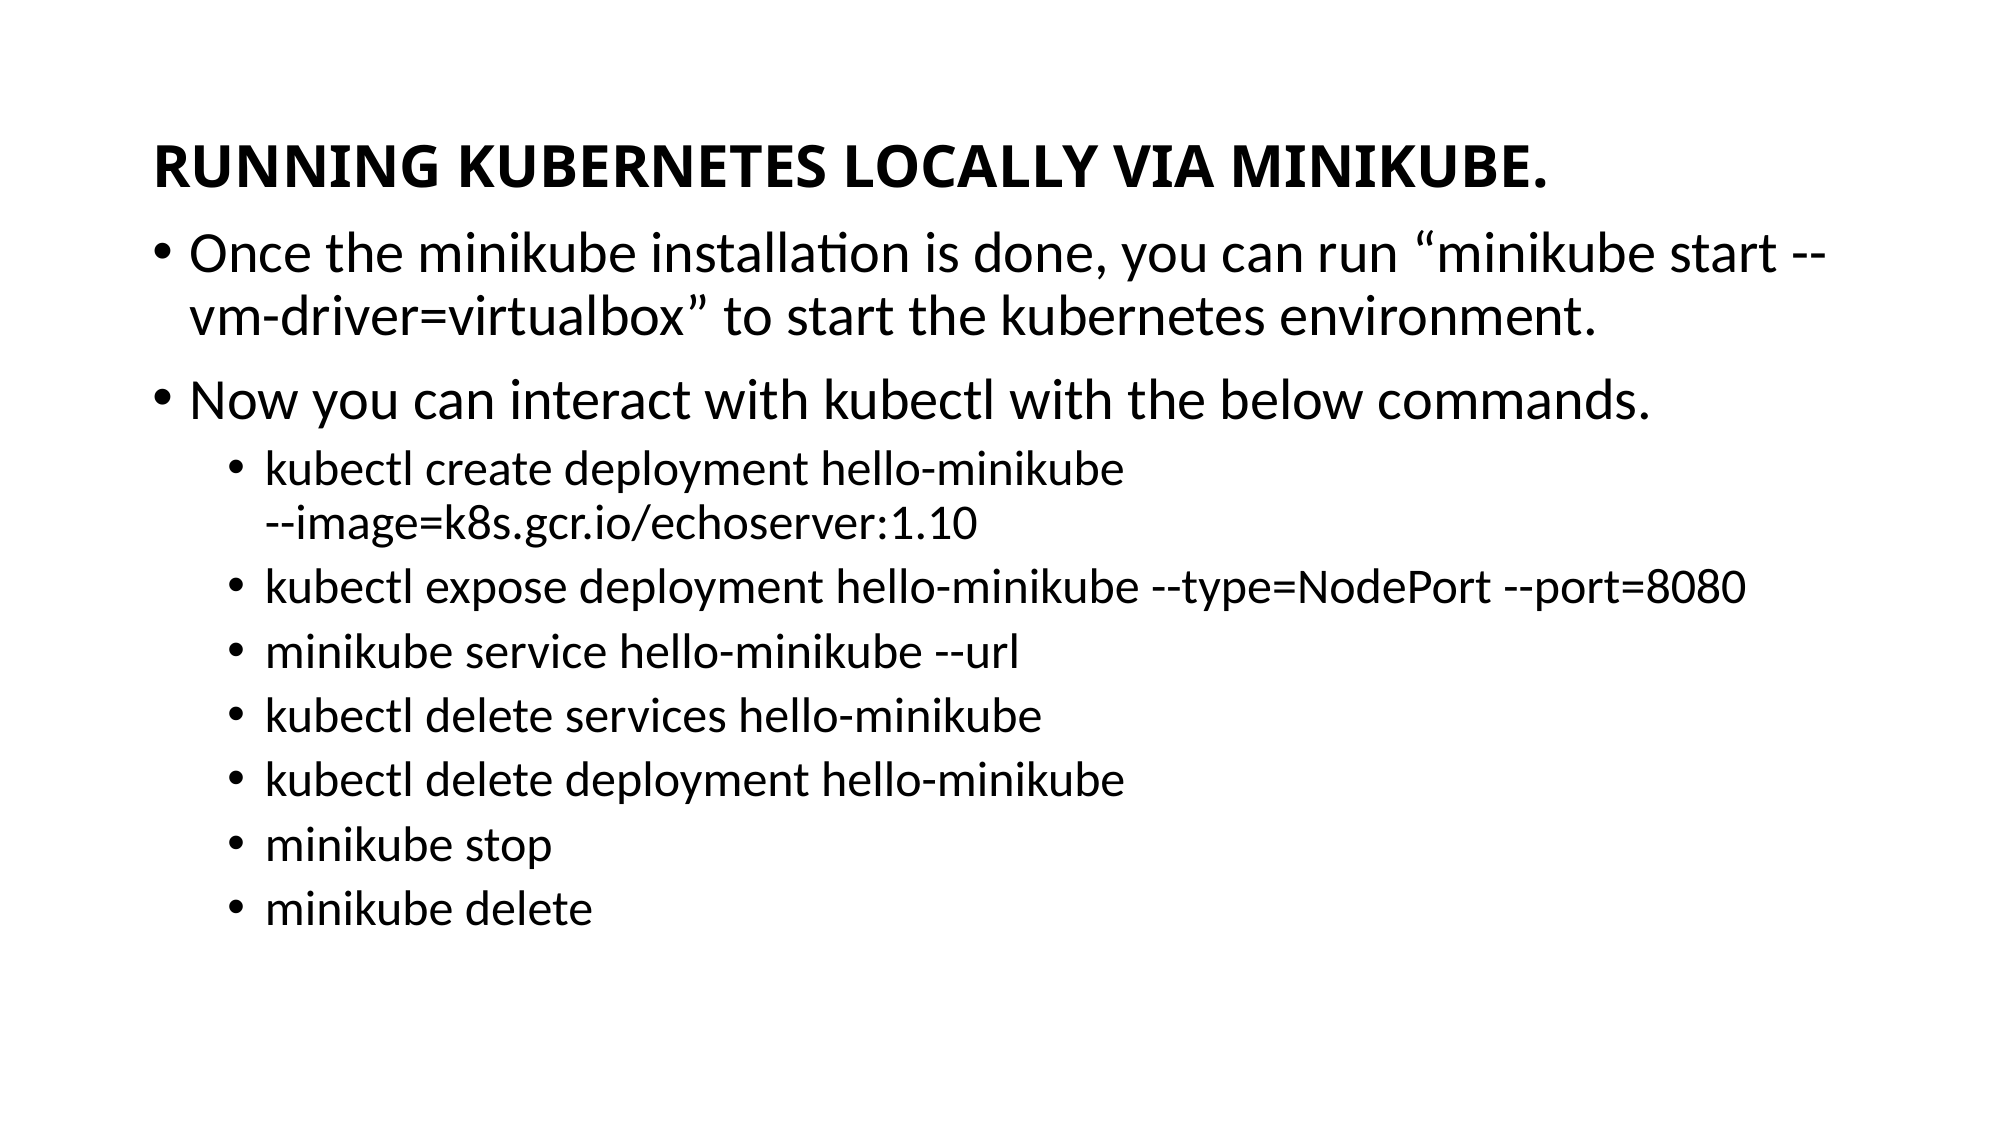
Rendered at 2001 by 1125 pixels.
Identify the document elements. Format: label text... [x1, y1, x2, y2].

list Once the minikube installation is done, you can run “minikube start --vm-driver=virtualbox” to start the kubernetes environment. Now you can interact with kubectl with the below commands. kubectl create deployment hello-minikube --image=k8s.gcr.io/echoserver:1.10 kubectl expose deployment hello-minikube --type=NodePort --port=8080 minikube service hello-minikube --url kubectl delete services hello-minikube kubectl delete deployment hello-minikube minikube stop minikube delete [137, 214, 1863, 1014]
title RUNNING KUBERNETES LOCALLY VIA MINIKUBE. [137, 59, 1863, 214]
